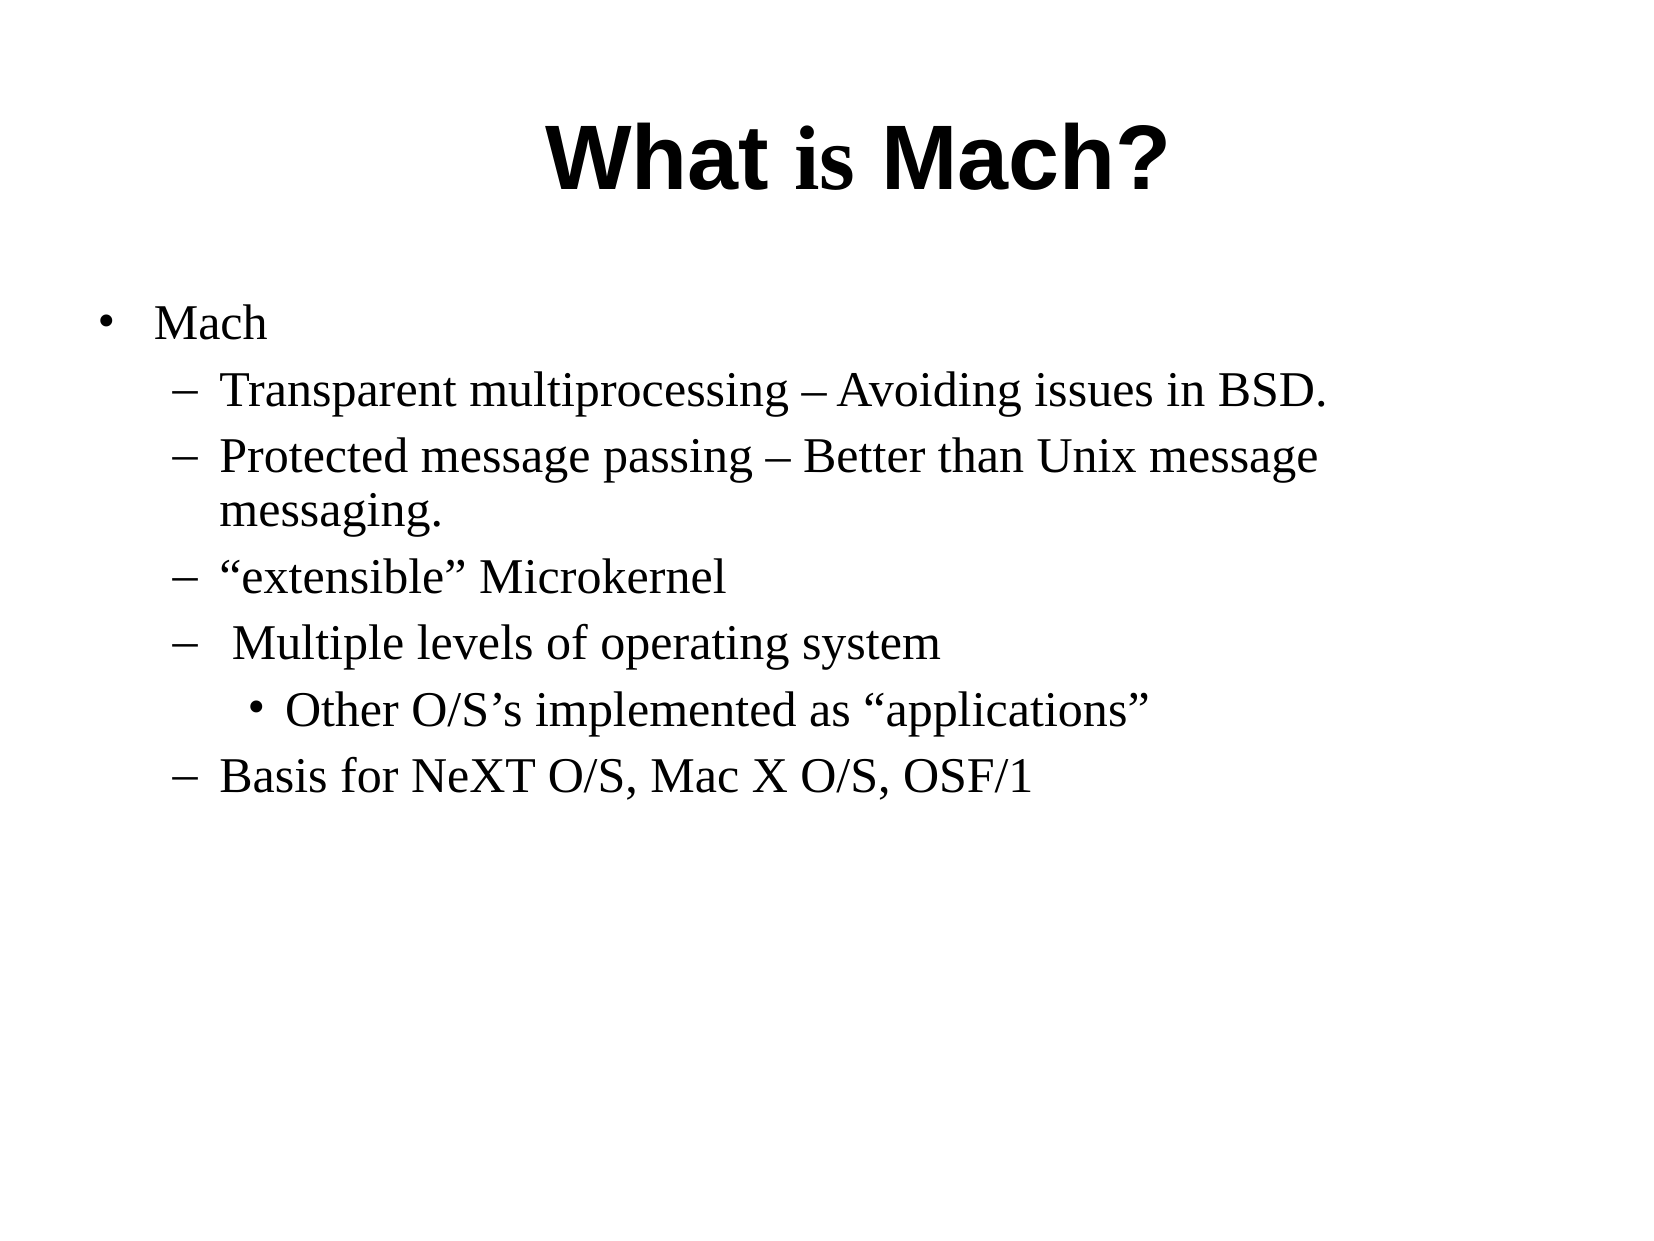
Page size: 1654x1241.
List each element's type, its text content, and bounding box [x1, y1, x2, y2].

title What is Mach? [96, 49, 1585, 257]
list Mach Transparent multiprocessing – Avoiding issues in BSD. Protected message passing – Better than Unix message messaging. “extensible” Microkernel Multiple levels of operating system Other O/S’s implemented as “applications” Basis for NeXT O/S, Mac X O/S, OSF/1 [82, 289, 1571, 896]
